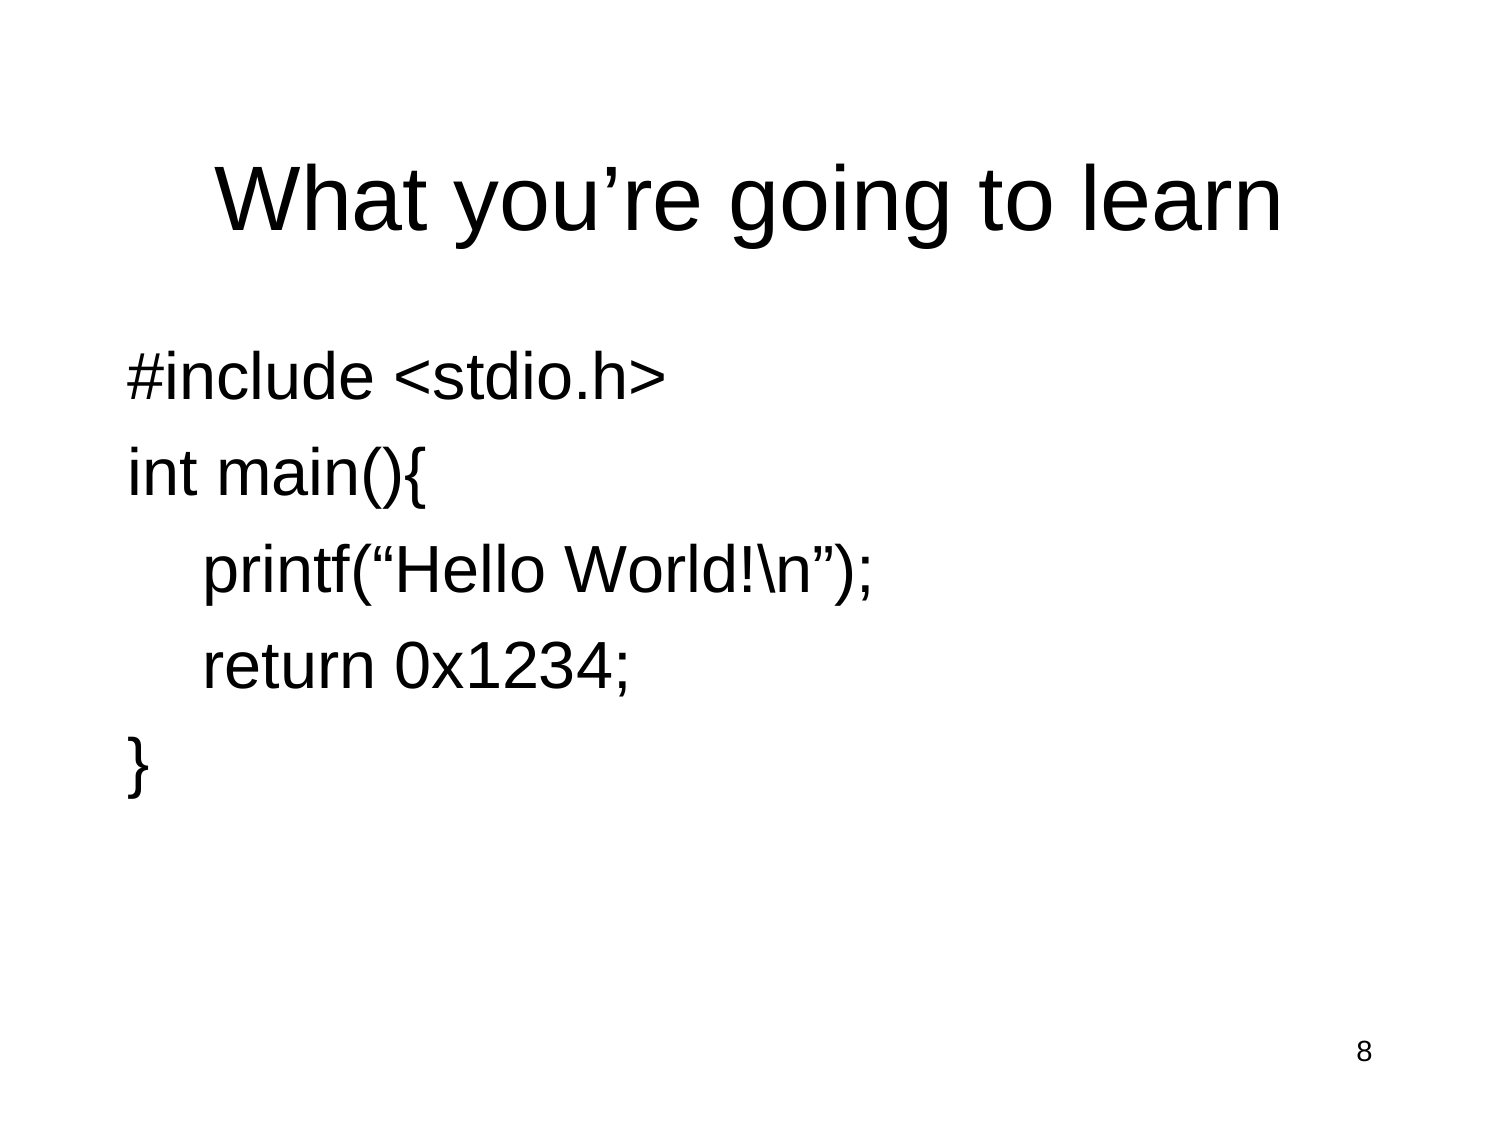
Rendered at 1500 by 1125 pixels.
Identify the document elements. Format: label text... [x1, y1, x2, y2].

list #include <stdio.h> int main(){ printf(“Hello World!\n”); return 0x1234; } [112, 324, 1388, 1001]
text_box <number> [1074, 1025, 1388, 1101]
title What you’re going to learn [112, 99, 1388, 288]
